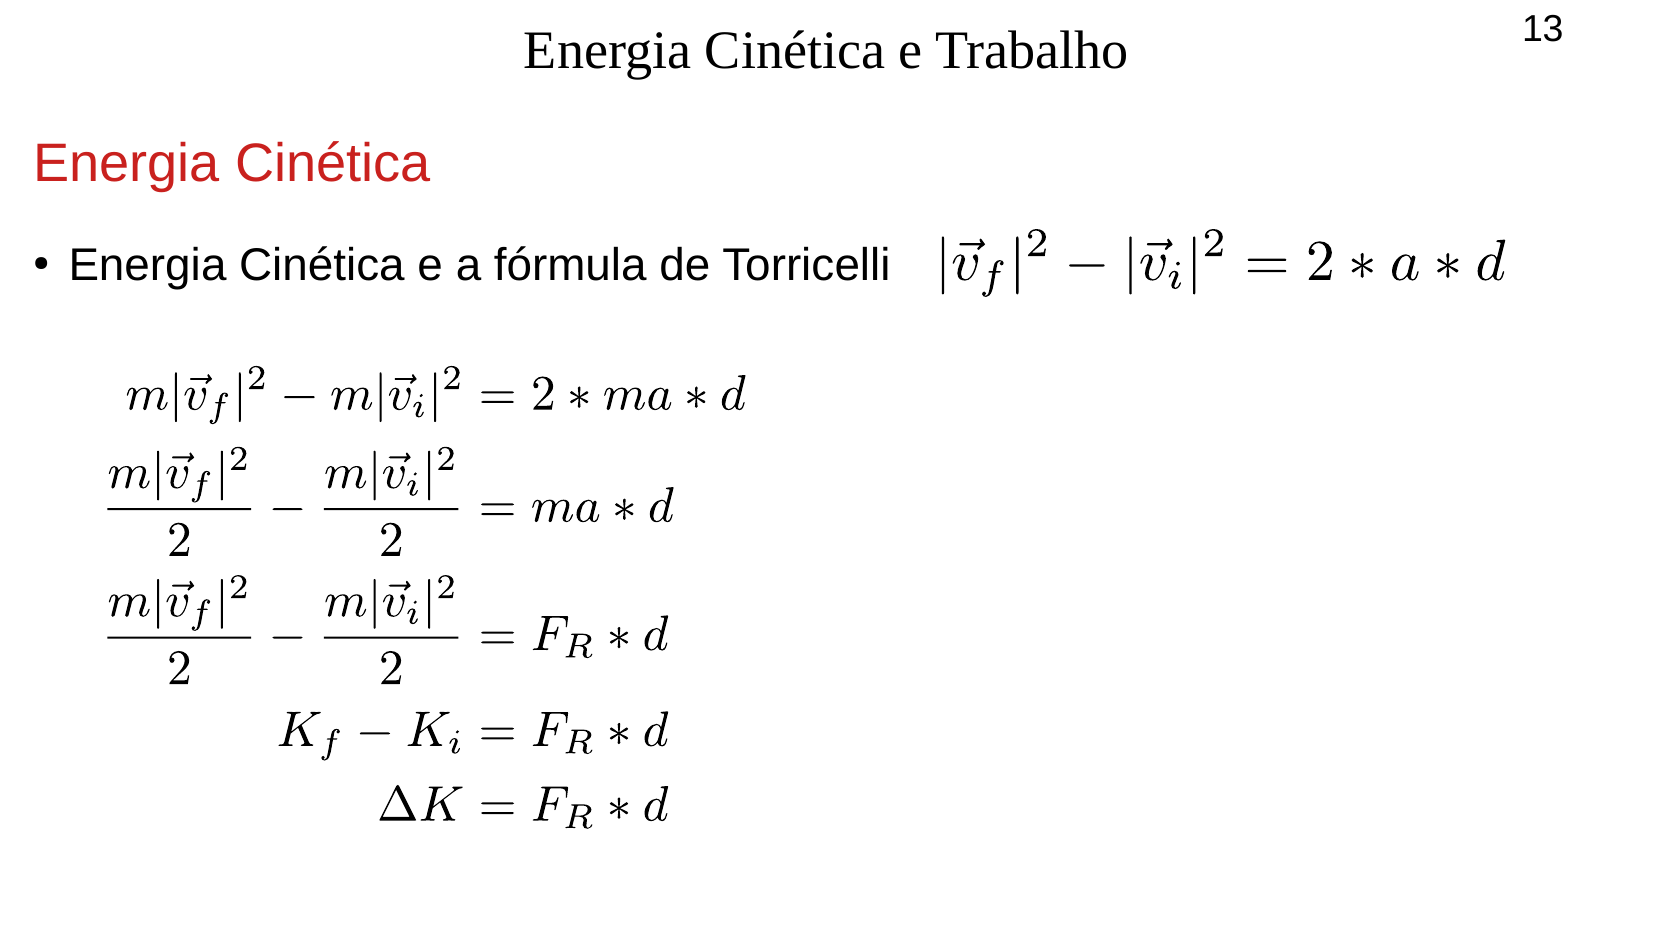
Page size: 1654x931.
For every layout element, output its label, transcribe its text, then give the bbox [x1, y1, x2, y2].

picture [107, 365, 746, 829]
text_box Energia Cinética Energia Cinética e a fórmula de Torricelli [18, 124, 1615, 345]
picture [932, 226, 1508, 300]
text_box <number> [1507, 0, 1654, 71]
text_box Energia Cinética e Trabalho [509, 0, 1145, 88]
